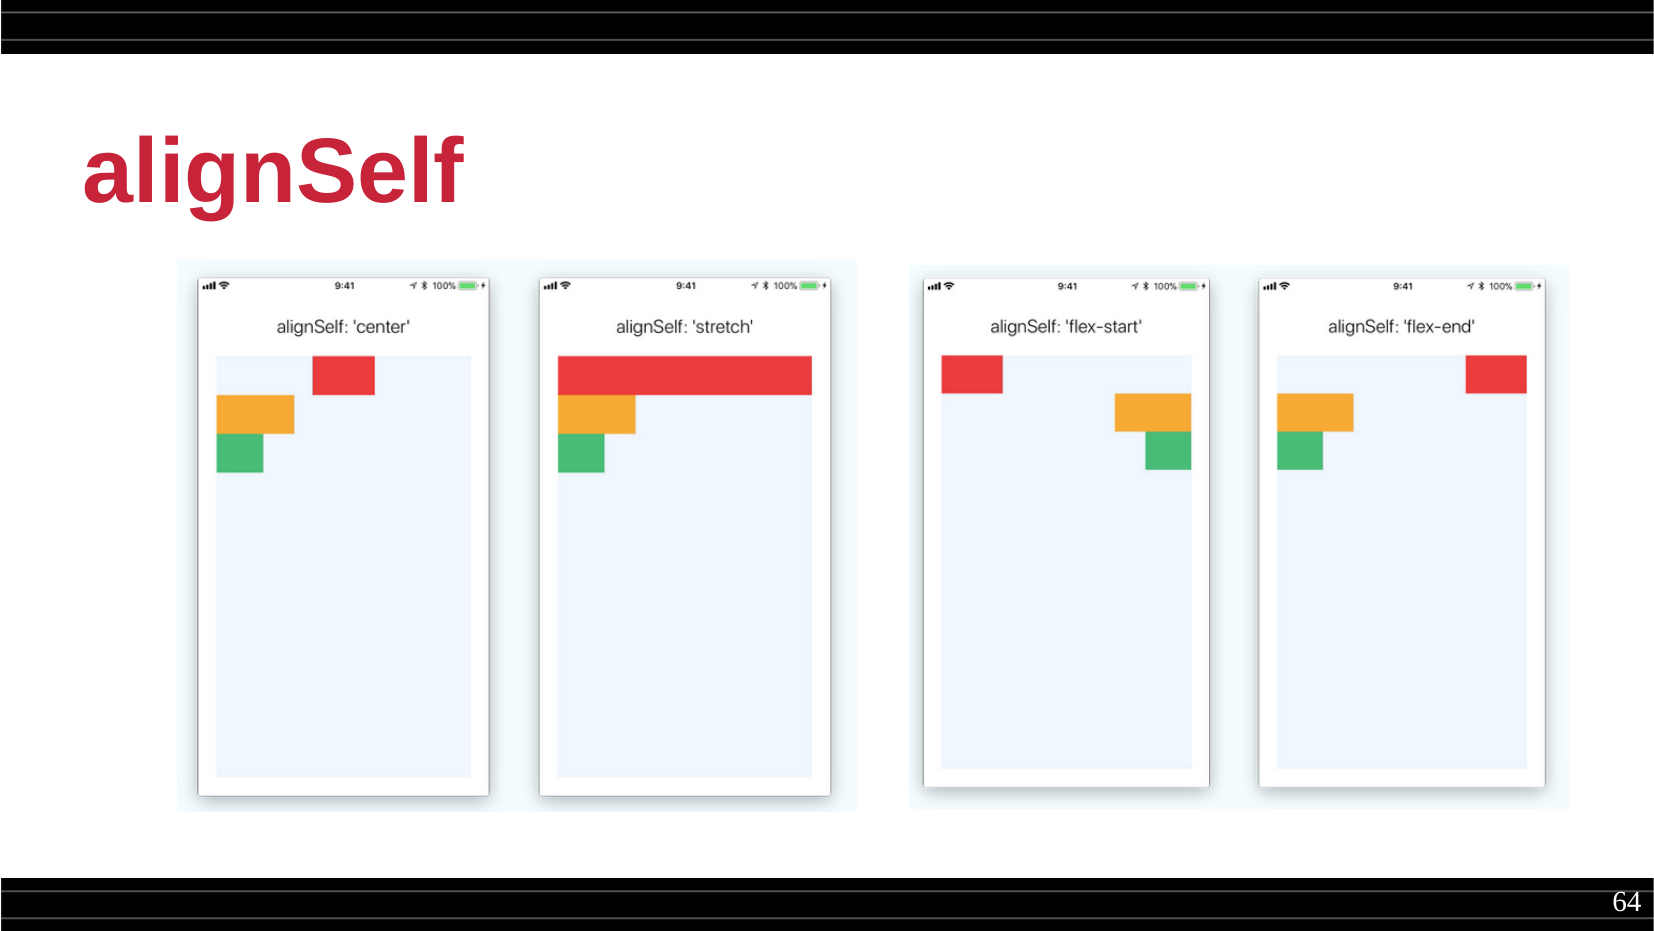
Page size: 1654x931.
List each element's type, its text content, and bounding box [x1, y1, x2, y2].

picture [177, 259, 857, 812]
picture [909, 265, 1569, 810]
picture [1, 0, 1654, 54]
picture [1, 878, 1654, 931]
title alignSelf [82, 92, 1571, 249]
